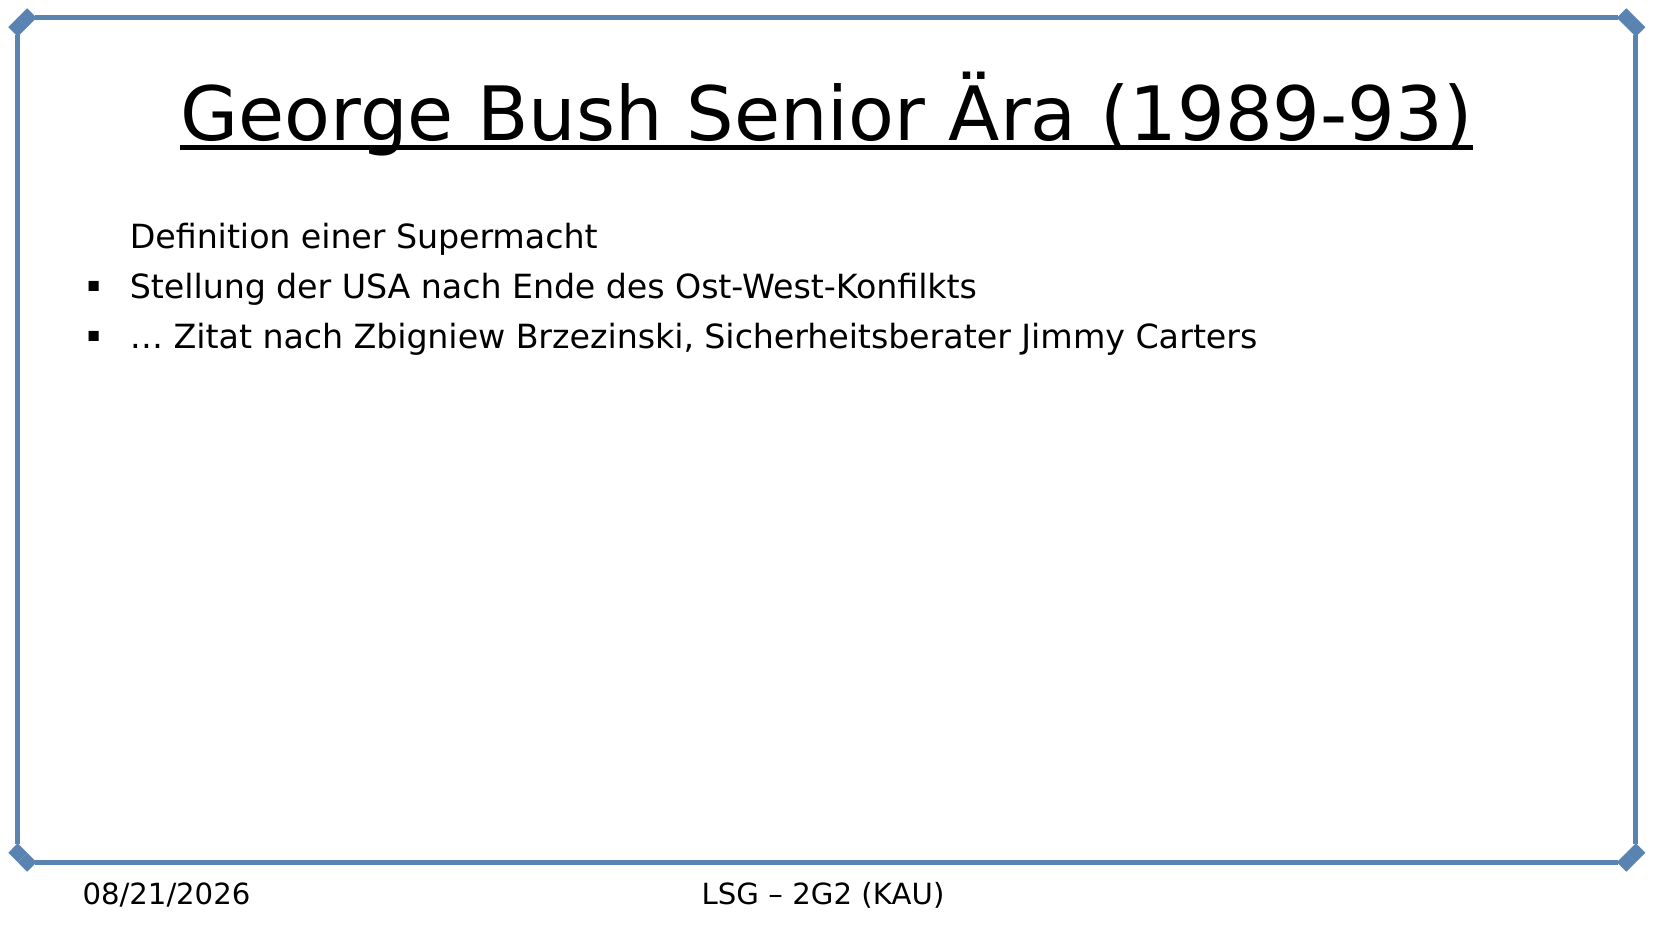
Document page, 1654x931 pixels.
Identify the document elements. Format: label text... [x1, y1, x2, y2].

title George Bush Senior Ära (1989-93) [82, 37, 1571, 193]
list Definition einer Supermacht Stellung der USA nach Ende des Ost-West-Konfilkts … Zitat nach Zbigniew Brzezinski, Sicherheitsberater Jimmy Carters [82, 217, 1571, 758]
